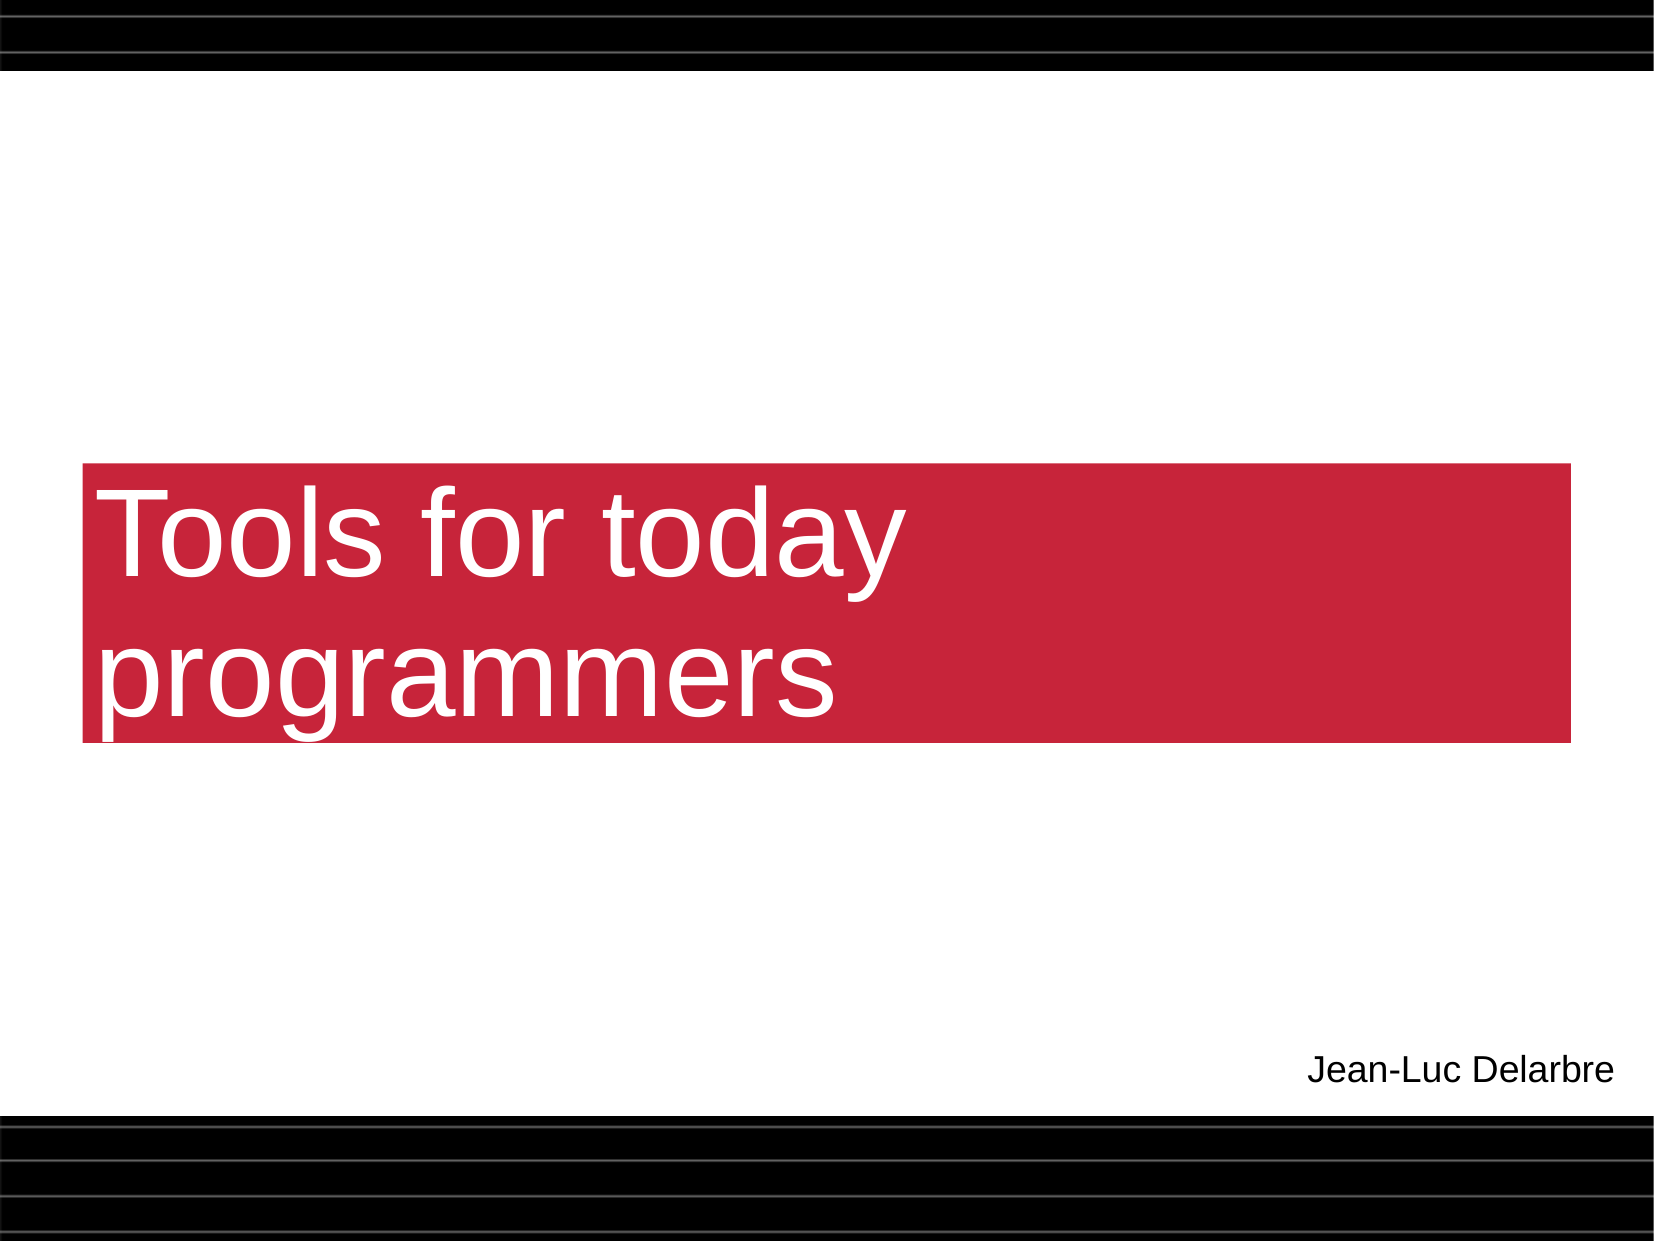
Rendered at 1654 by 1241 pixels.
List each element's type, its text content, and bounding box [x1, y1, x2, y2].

picture [0, 1116, 1654, 1241]
text_box Jean-Luc Delarbre [1292, 1041, 1630, 1099]
picture [0, 0, 1654, 71]
title Tools for today programmers [82, 463, 1571, 743]
